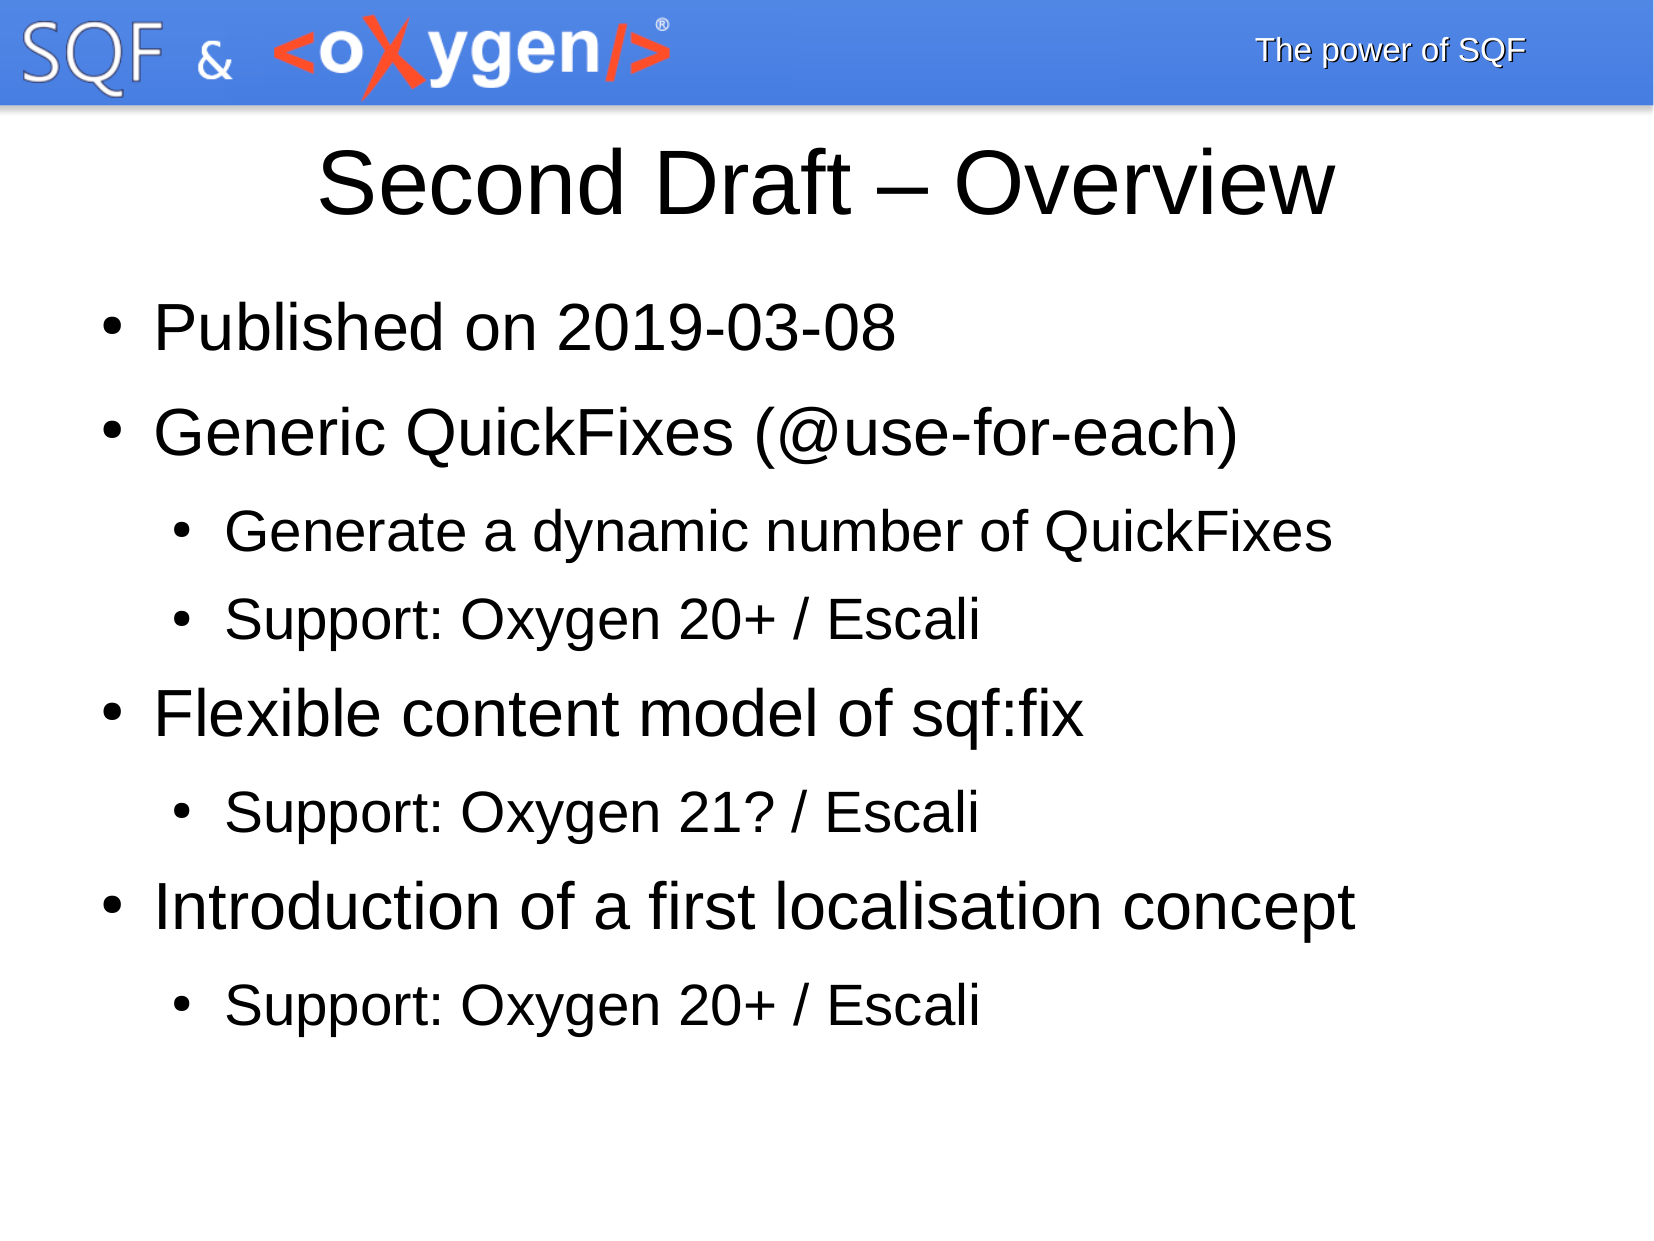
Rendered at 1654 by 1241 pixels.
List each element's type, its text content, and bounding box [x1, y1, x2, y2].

picture [0, 0, 1654, 119]
list Published on 2019-03-08 Generic QuickFixes (@use-for-each) Generate a dynamic number of QuickFixes Support: Oxygen 20+ / Escali Flexible content model of sqf:fix Support: Oxygen 21? / Escali Introduction of a first localisation concept Support: Oxygen 20+ / Escali [82, 290, 1571, 1038]
title Second Draft – Overview [82, 78, 1571, 287]
